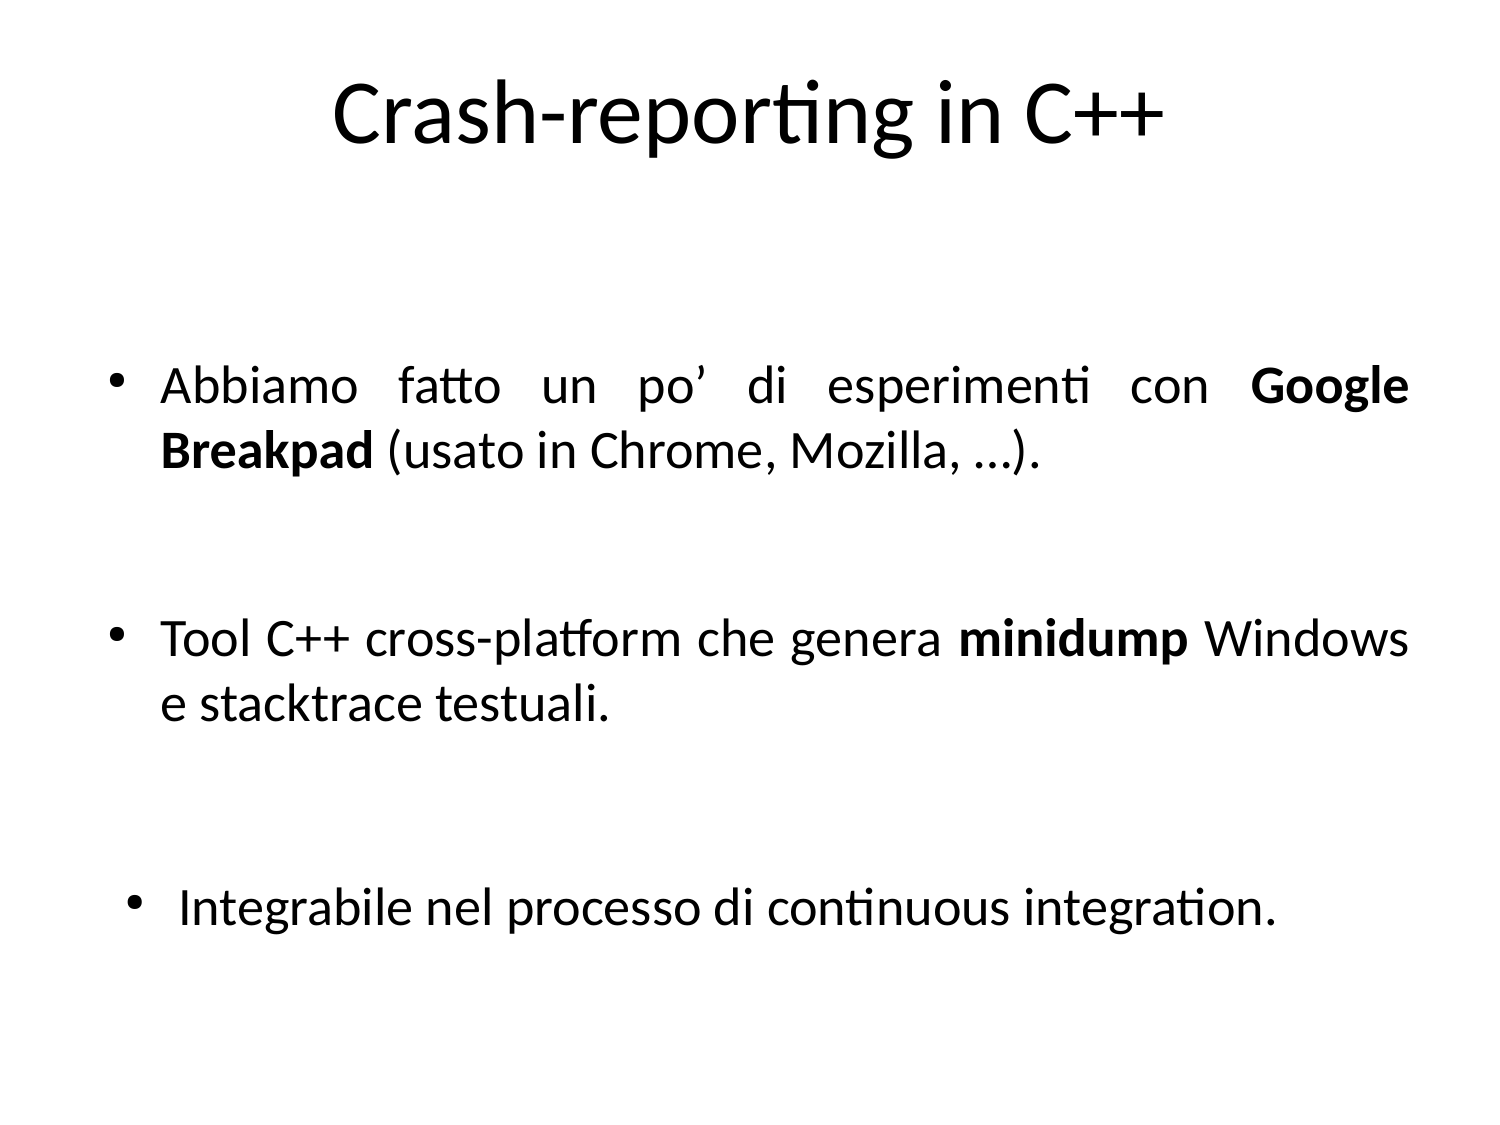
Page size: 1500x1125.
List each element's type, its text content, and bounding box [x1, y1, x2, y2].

title Crash-reporting in C++ [74, 44, 1425, 233]
list Abbiamo fatto un po’ di esperimenti con Google Breakpad (usato in Chrome, Mozilla, …). Tool C++ cross-platform che genera minidump Windows e stacktrace testuali. Integrabile nel processo di continuous integration. [74, 247, 1425, 990]
